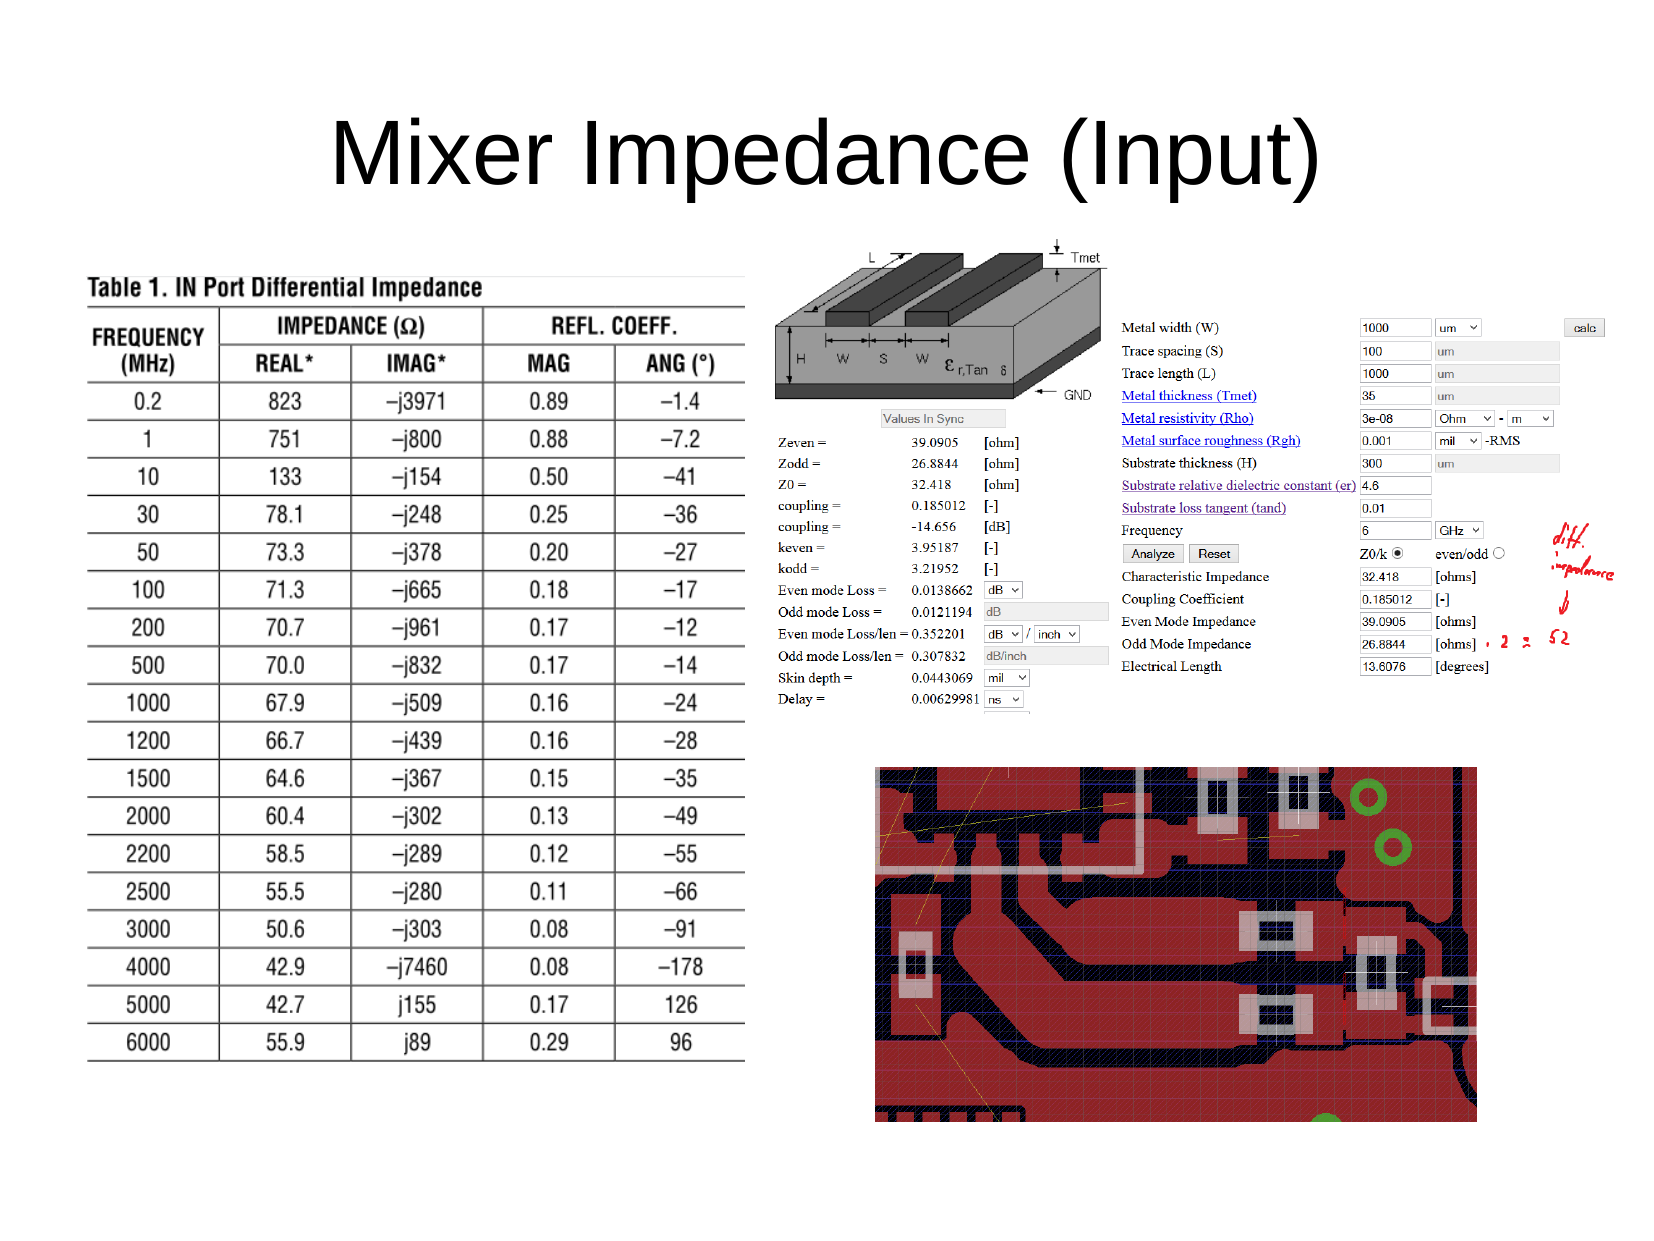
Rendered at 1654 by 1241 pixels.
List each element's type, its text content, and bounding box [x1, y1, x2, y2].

picture [86, 276, 745, 1063]
title Mixer Impedance (Input) [82, 49, 1571, 257]
picture [765, 224, 1630, 714]
picture [875, 767, 1477, 1123]
